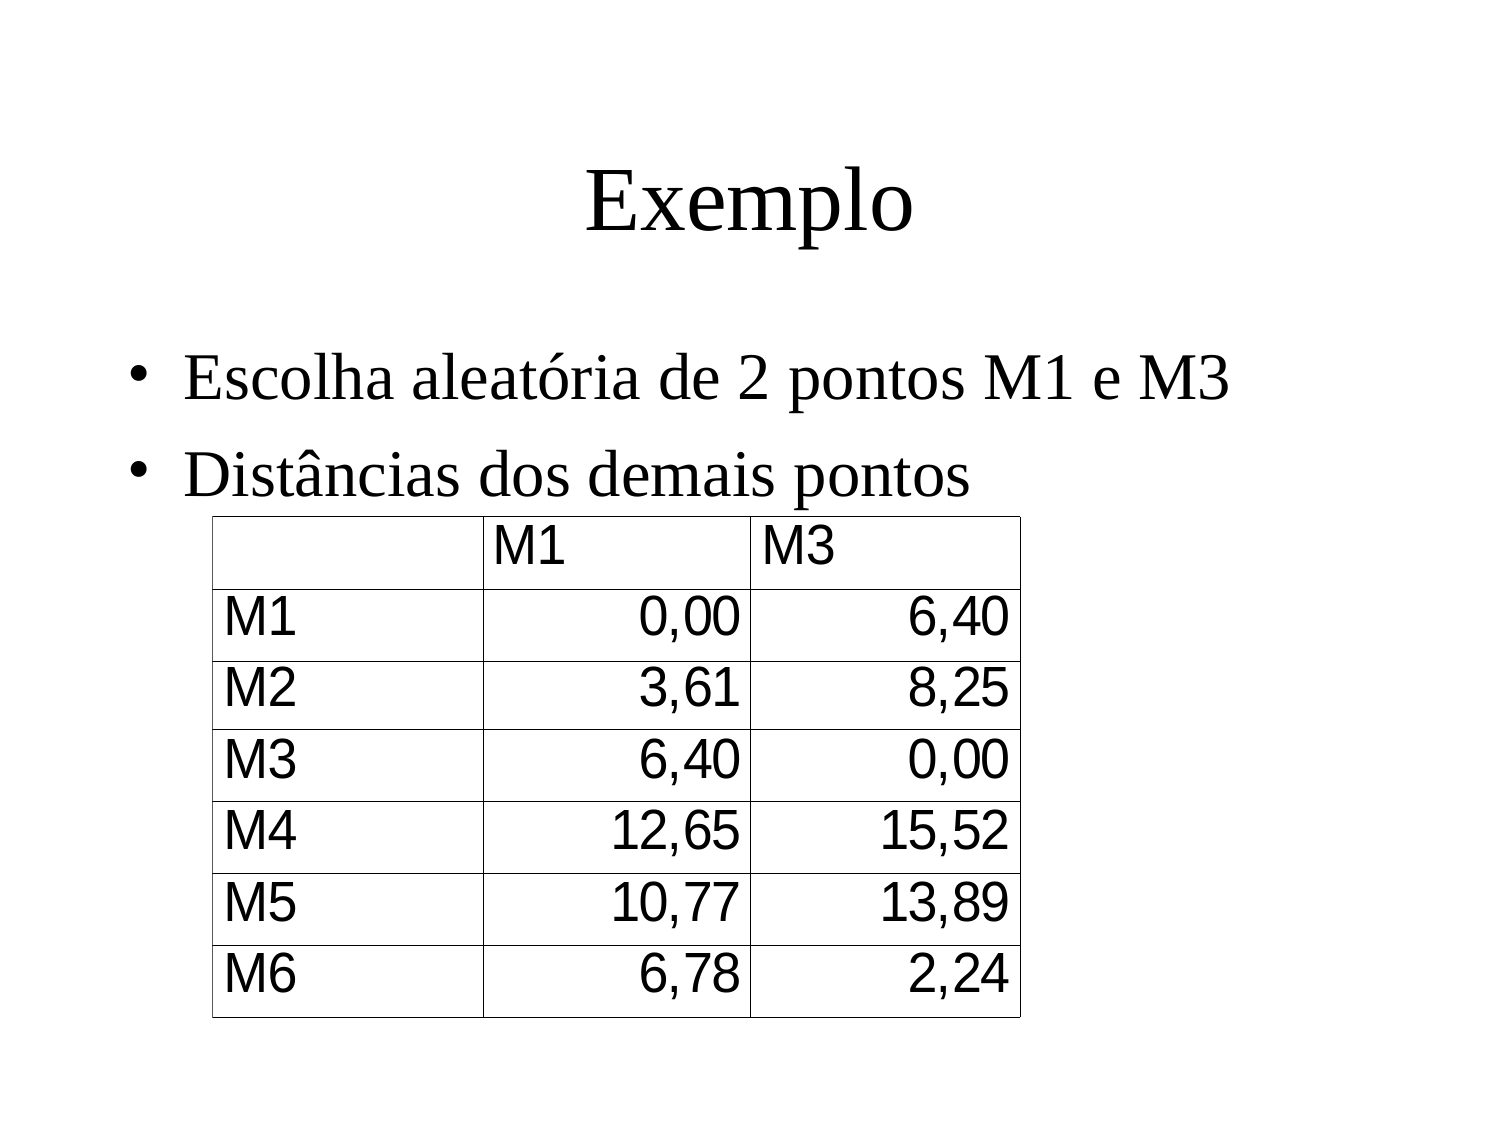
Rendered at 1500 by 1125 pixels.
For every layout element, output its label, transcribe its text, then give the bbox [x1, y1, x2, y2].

title Exemplo [112, 99, 1388, 288]
list Escolha aleatória de 2 pontos M1 e M3 Distâncias dos demais pontos [112, 324, 1388, 538]
chart [212, 516, 1026, 1022]
